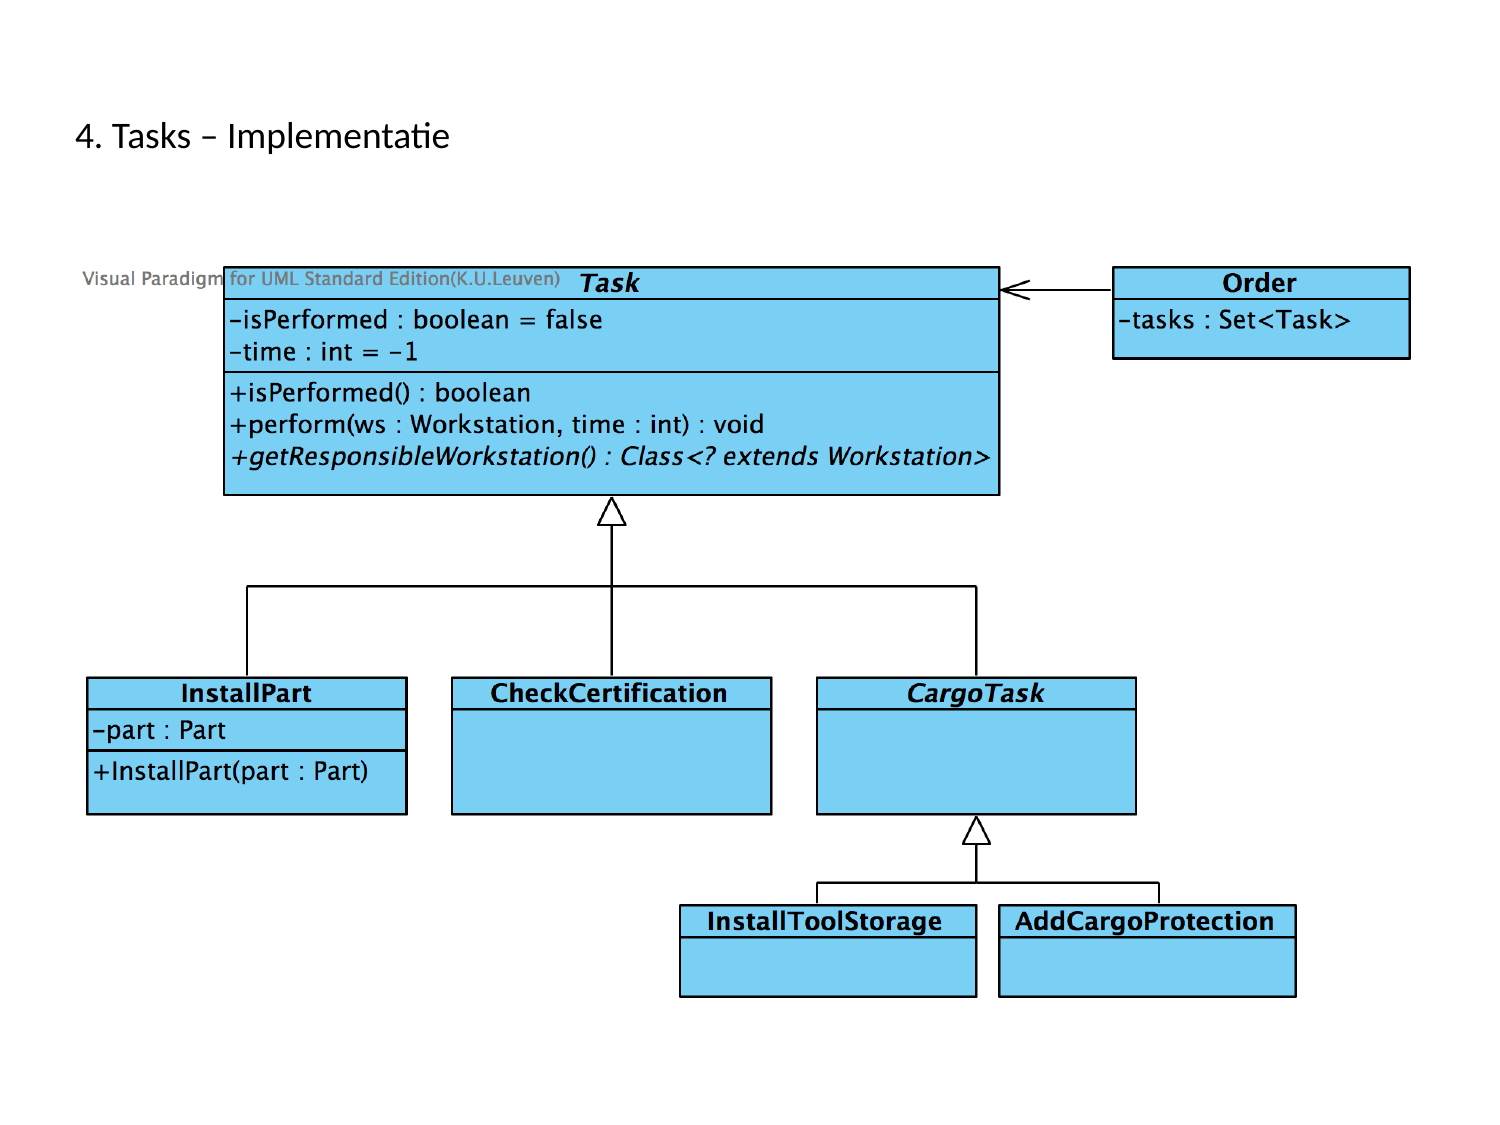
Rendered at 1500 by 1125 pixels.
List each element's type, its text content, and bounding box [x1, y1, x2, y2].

picture [82, 262, 1418, 1005]
title 4. Tasks – Implementatie [75, 45, 1425, 233]
